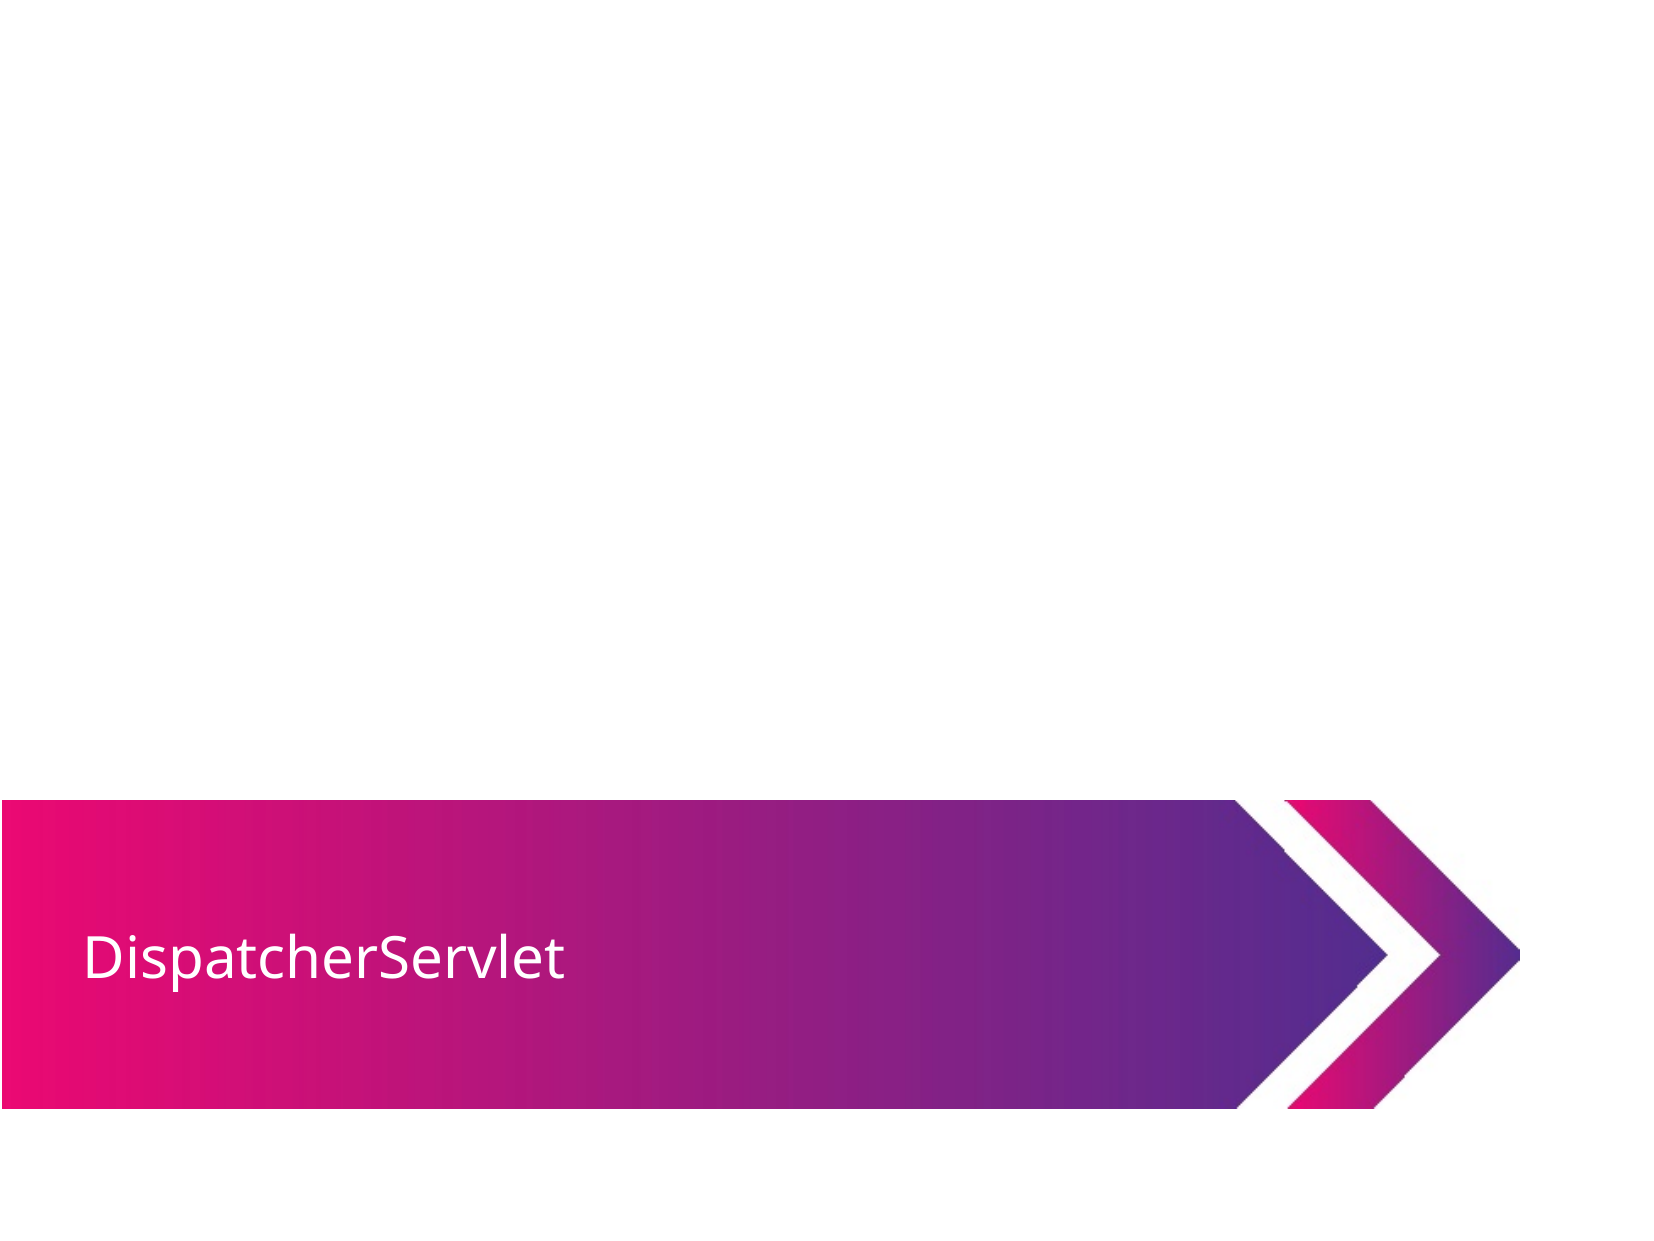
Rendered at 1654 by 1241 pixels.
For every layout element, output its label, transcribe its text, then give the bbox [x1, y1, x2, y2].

picture [2, 800, 1520, 1109]
title DispatcherServlet [82, 852, 1396, 1060]
